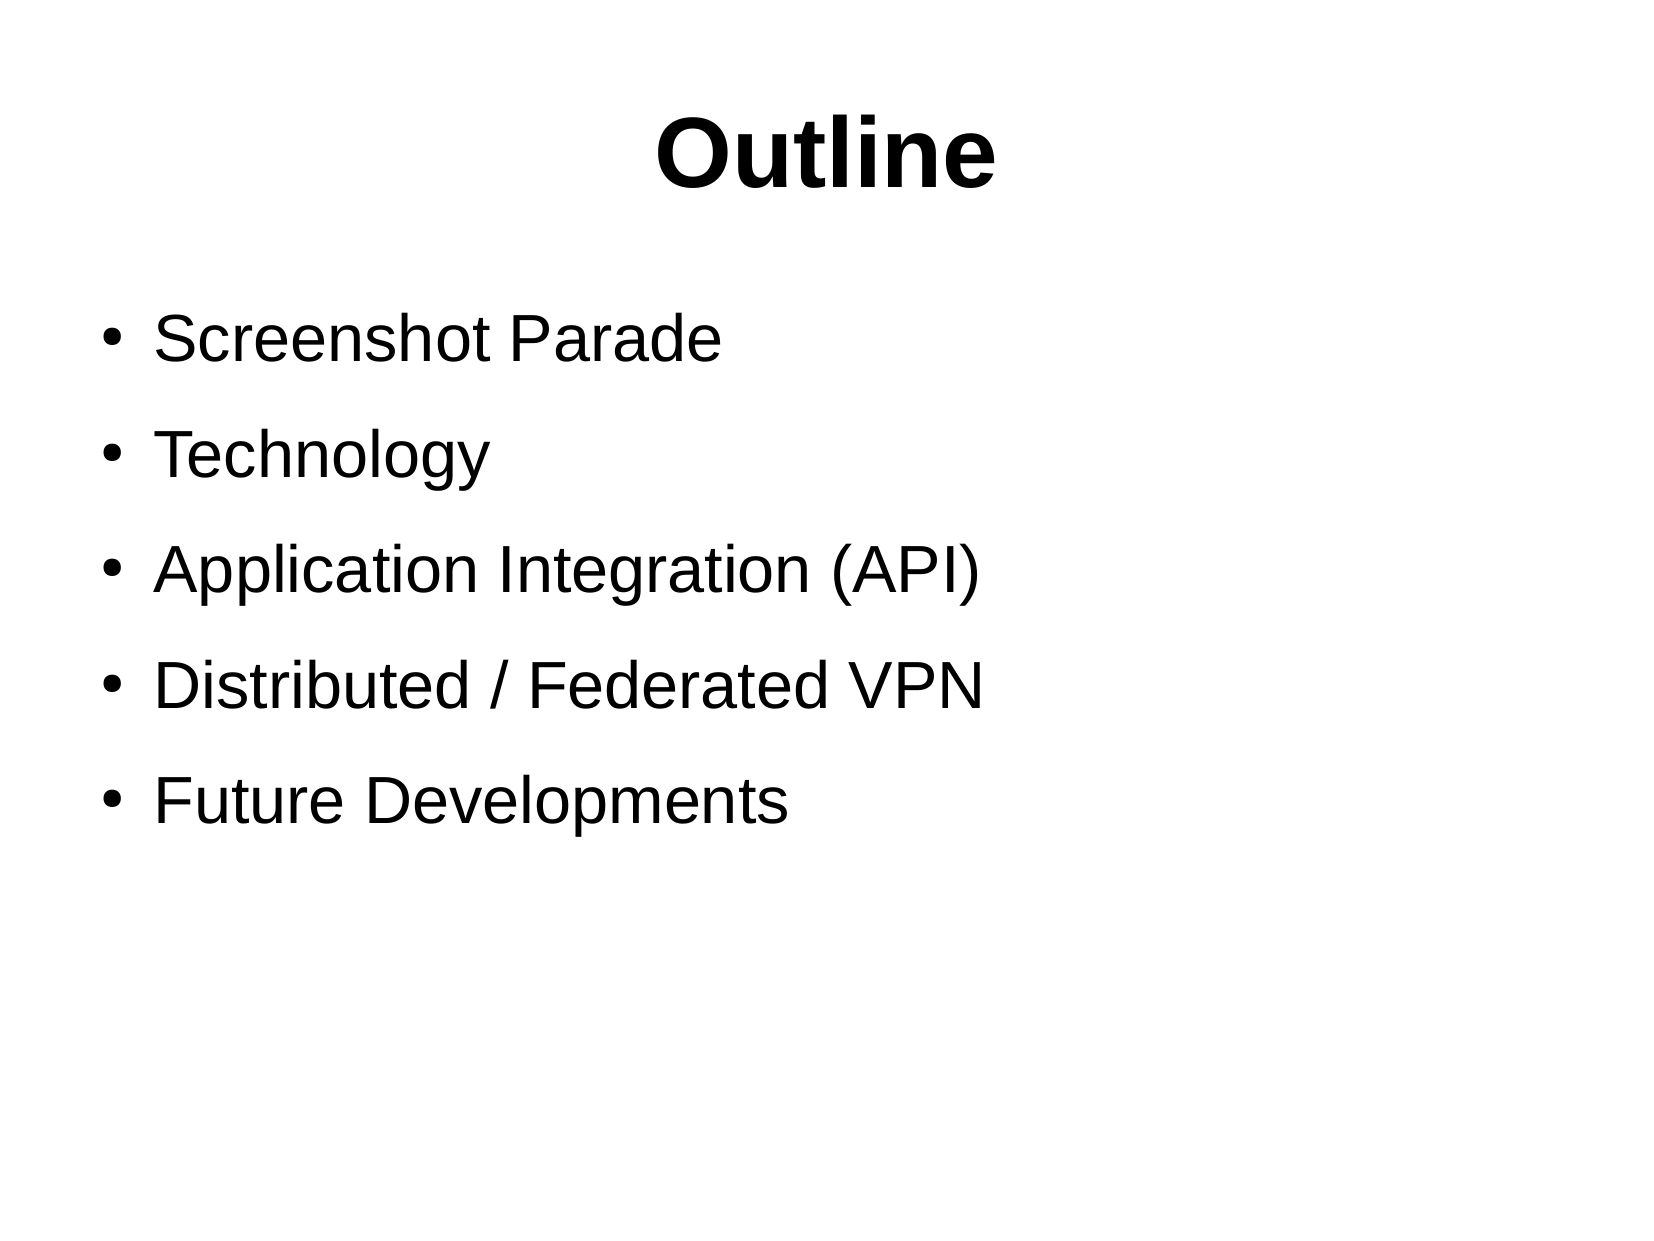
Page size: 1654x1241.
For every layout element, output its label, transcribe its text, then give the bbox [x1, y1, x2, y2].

title Outline [82, 49, 1571, 257]
list Screenshot Parade Technology Application Integration (API) Distributed / Federated VPN Future Developments [82, 290, 1571, 1010]
